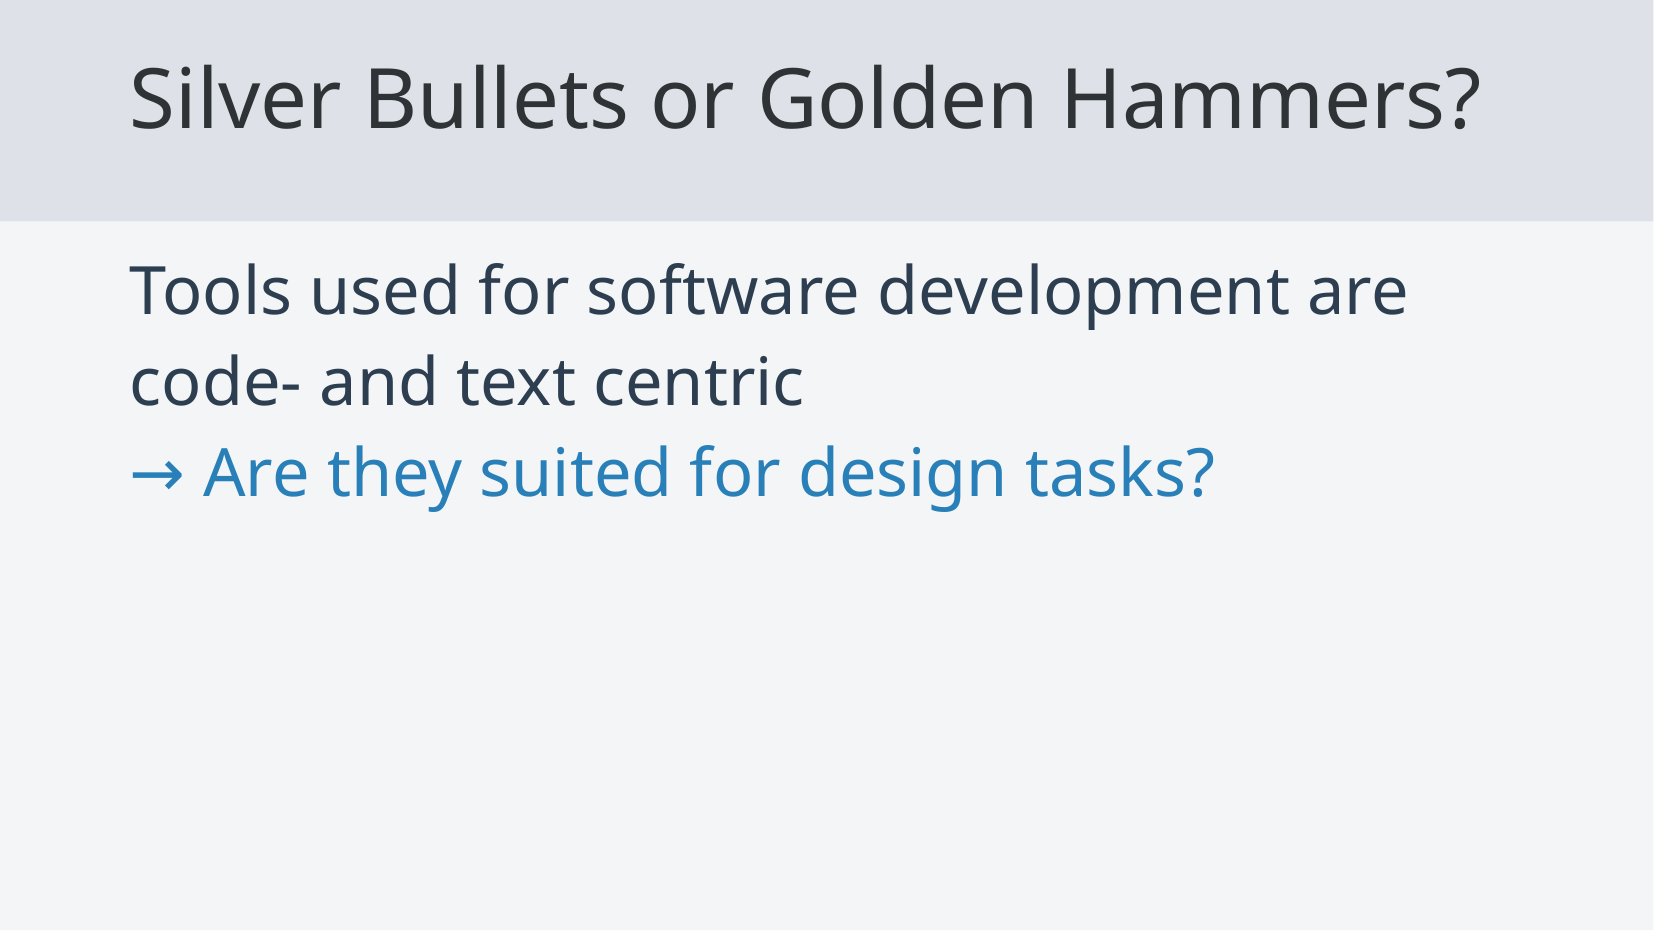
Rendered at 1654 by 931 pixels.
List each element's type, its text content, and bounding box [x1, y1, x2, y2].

list Tools used for software development are code- and text centric → Are they suited for design tasks? [59, 243, 1595, 864]
title Silver Bullets or Golden Hammers? [129, 37, 1654, 155]
